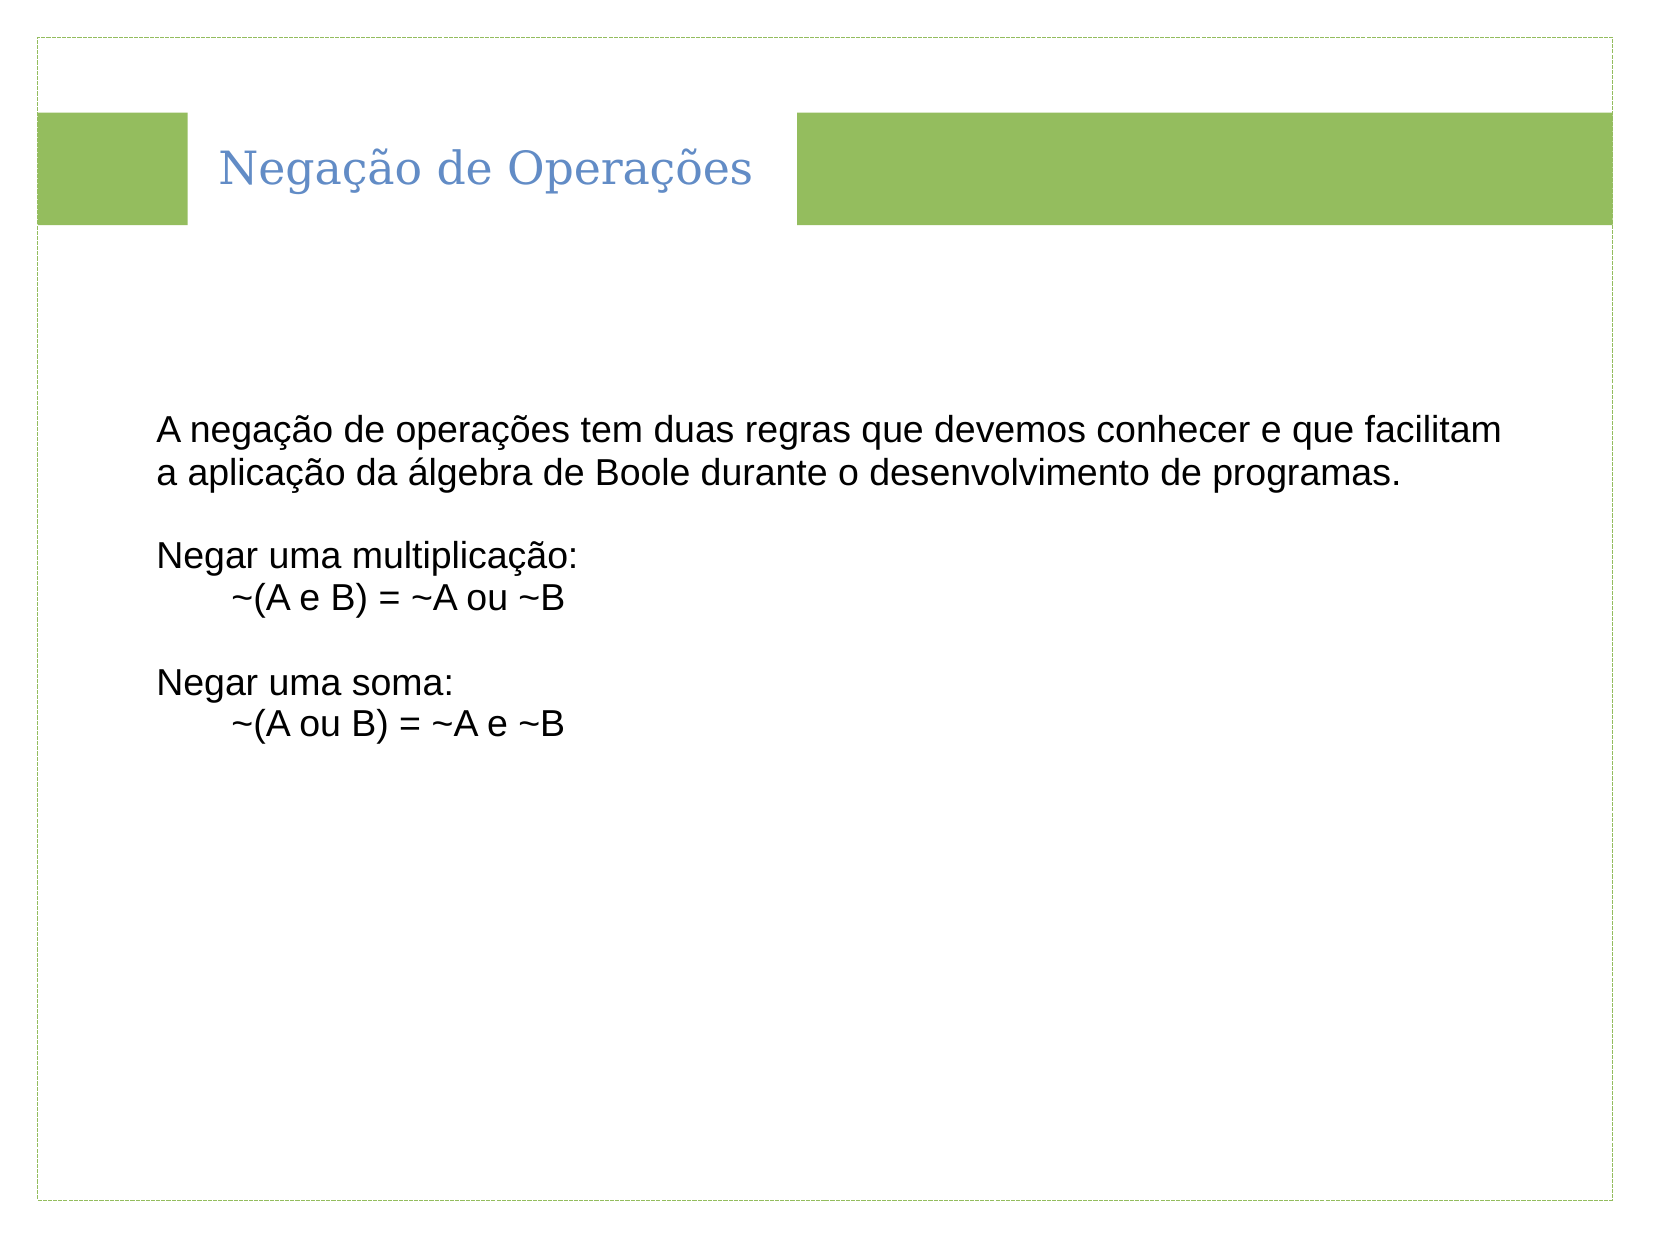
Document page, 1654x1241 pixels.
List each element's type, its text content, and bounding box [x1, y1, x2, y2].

text_box [797, 112, 1613, 226]
text_box [37, 112, 188, 226]
text_box A negação de operações tem duas regras que devemos conhecer e que facilitam a aplicação da álgebra de Boole durante o desenvolvimento de programas. Negar uma multiplicação: ~(A e B) = ~A ou ~B Negar uma soma: ~(A ou B) = ~A e ~B [141, 401, 1531, 753]
text_box Negação de Operações [203, 134, 771, 203]
